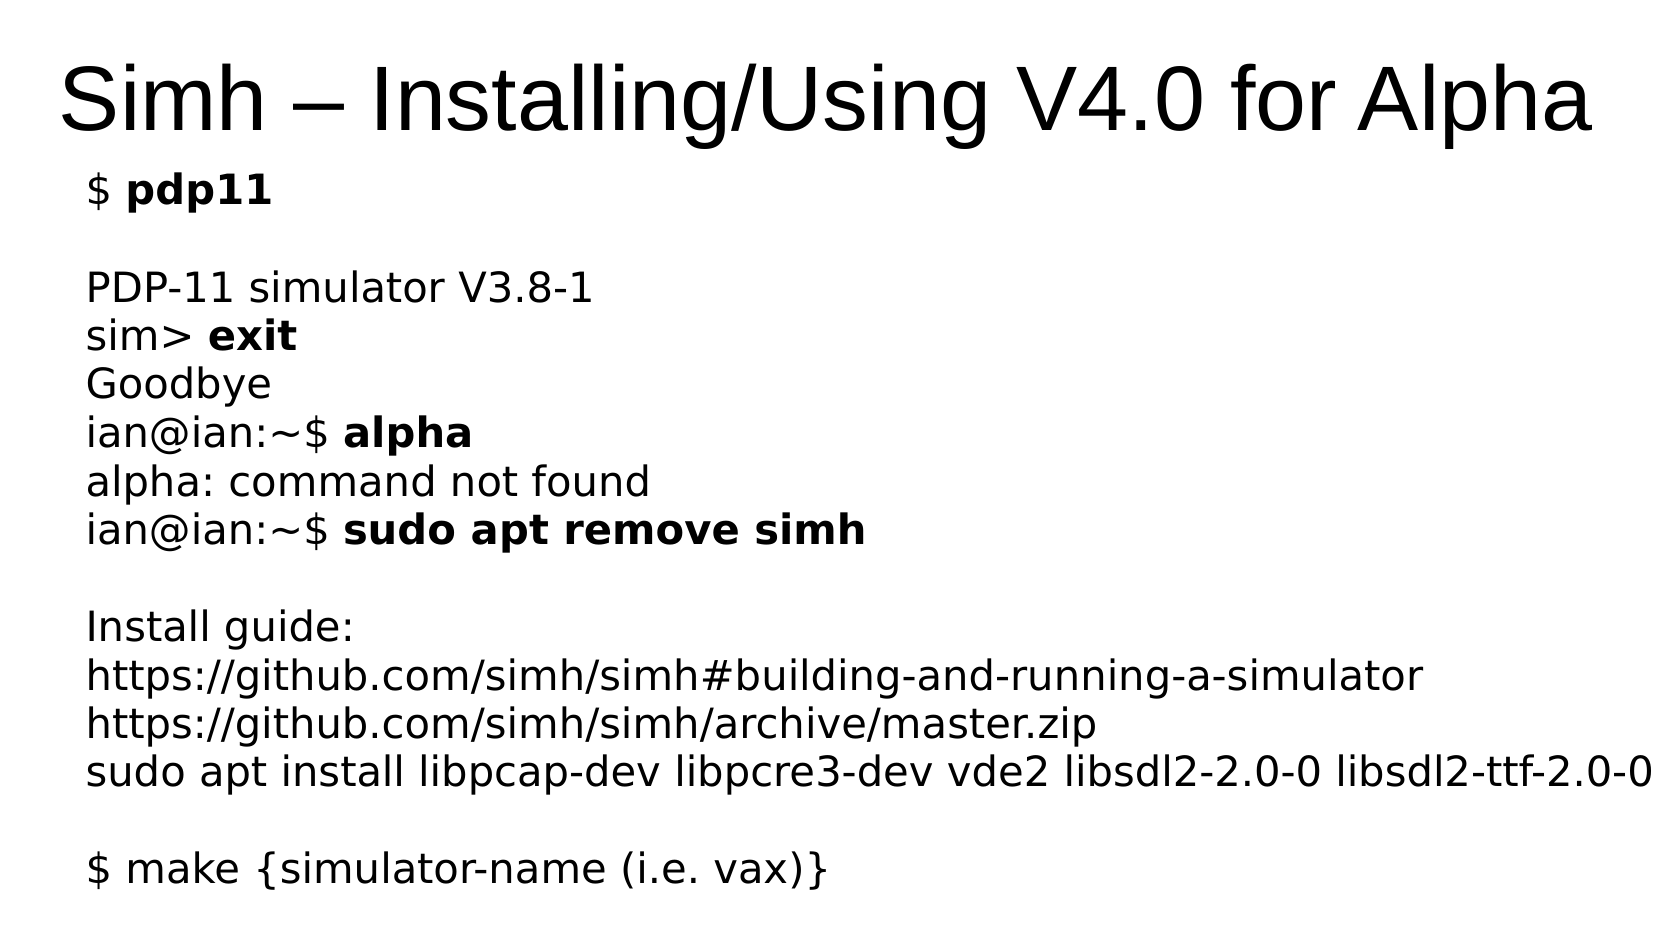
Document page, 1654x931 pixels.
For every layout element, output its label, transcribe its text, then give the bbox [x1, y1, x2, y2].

title Simh – Installing/Using V4.0 for Alpha [59, 23, 1619, 175]
text_box $ pdp11 PDP-11 simulator V3.8-1 sim> exit Goodbye ian@ian:~$ alpha alpha: command not found ian@ian:~$ sudo apt remove simh Install guide: https://github.com/simh/simh#building-and-running-a-simulator https://github.com/simh/simh/archive/master.zip sudo apt install libpcap-dev libpcre3-dev vde2 libsdl2-2.0-0 libsdl2-ttf-2.0-0 $ make {simulator-name (i.e. vax)} [70, 158, 1654, 910]
